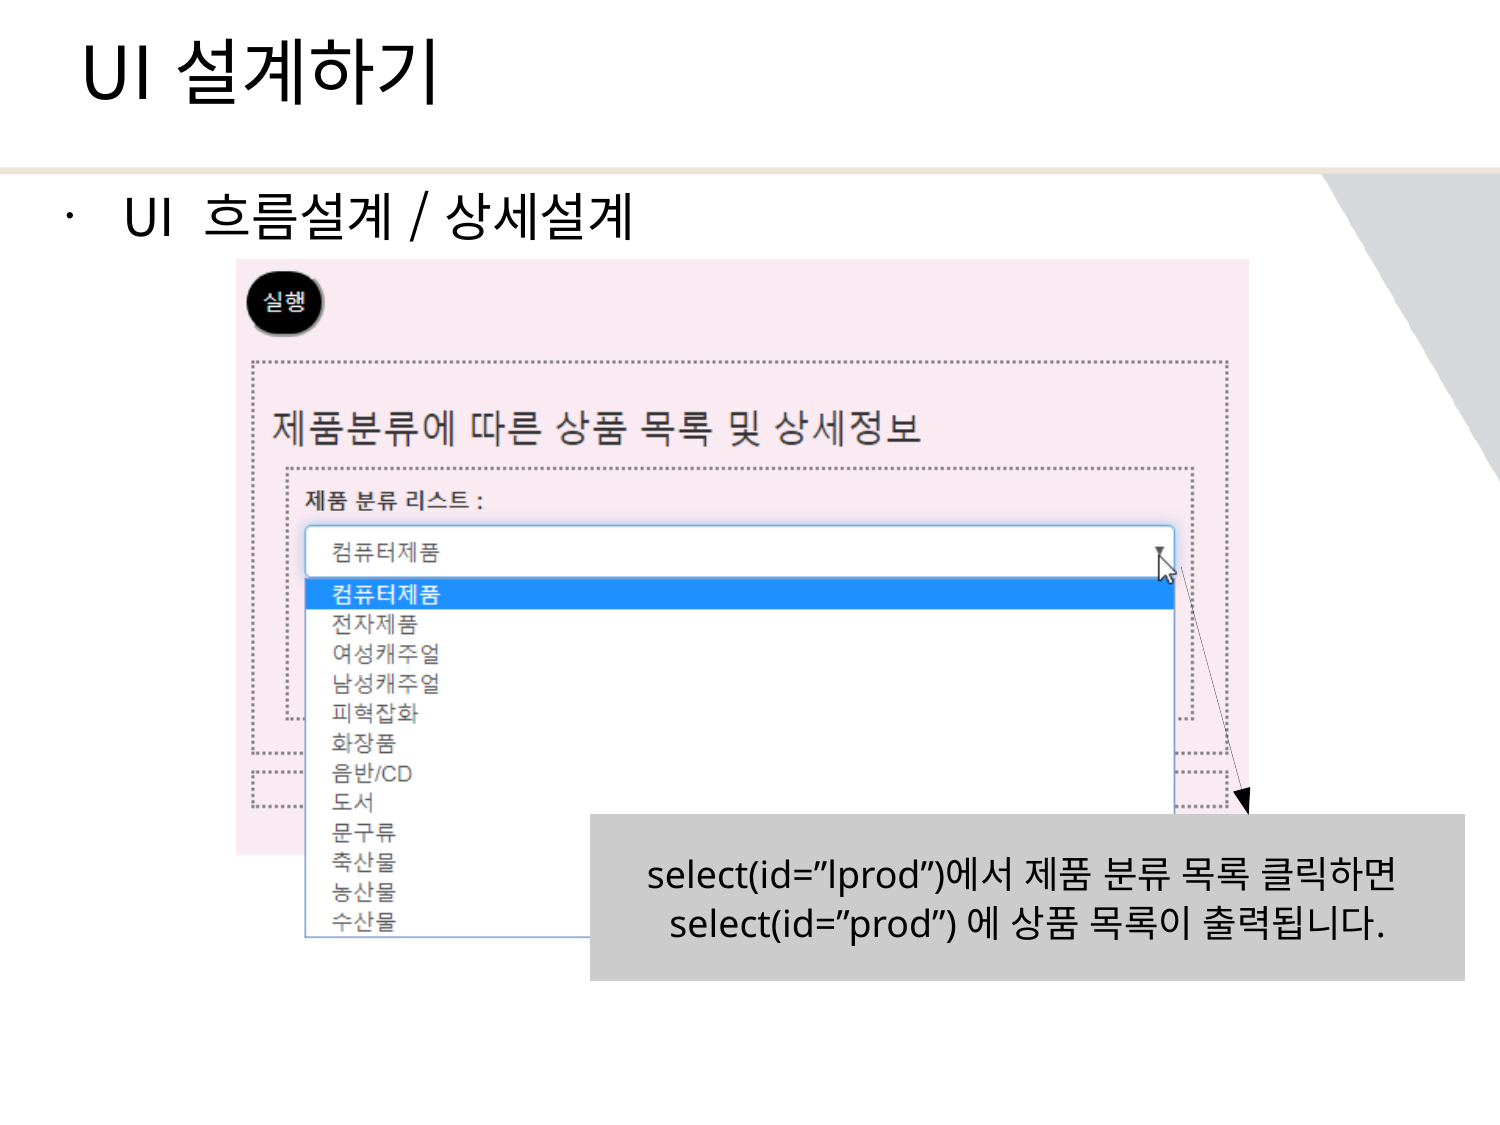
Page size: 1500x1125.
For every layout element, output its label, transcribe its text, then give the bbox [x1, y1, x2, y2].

picture [0, 0, 1500, 1125]
text_box select(id=”lprod”)에서 제품 분류 목록 클릭하면 select(id=”prod”) 에 상품 목록이 출력됩니다. [590, 814, 1465, 981]
list UI 흐름설계 / 상세설계 [50, 177, 1442, 1114]
title UI 설계하기 [64, 19, 1322, 151]
